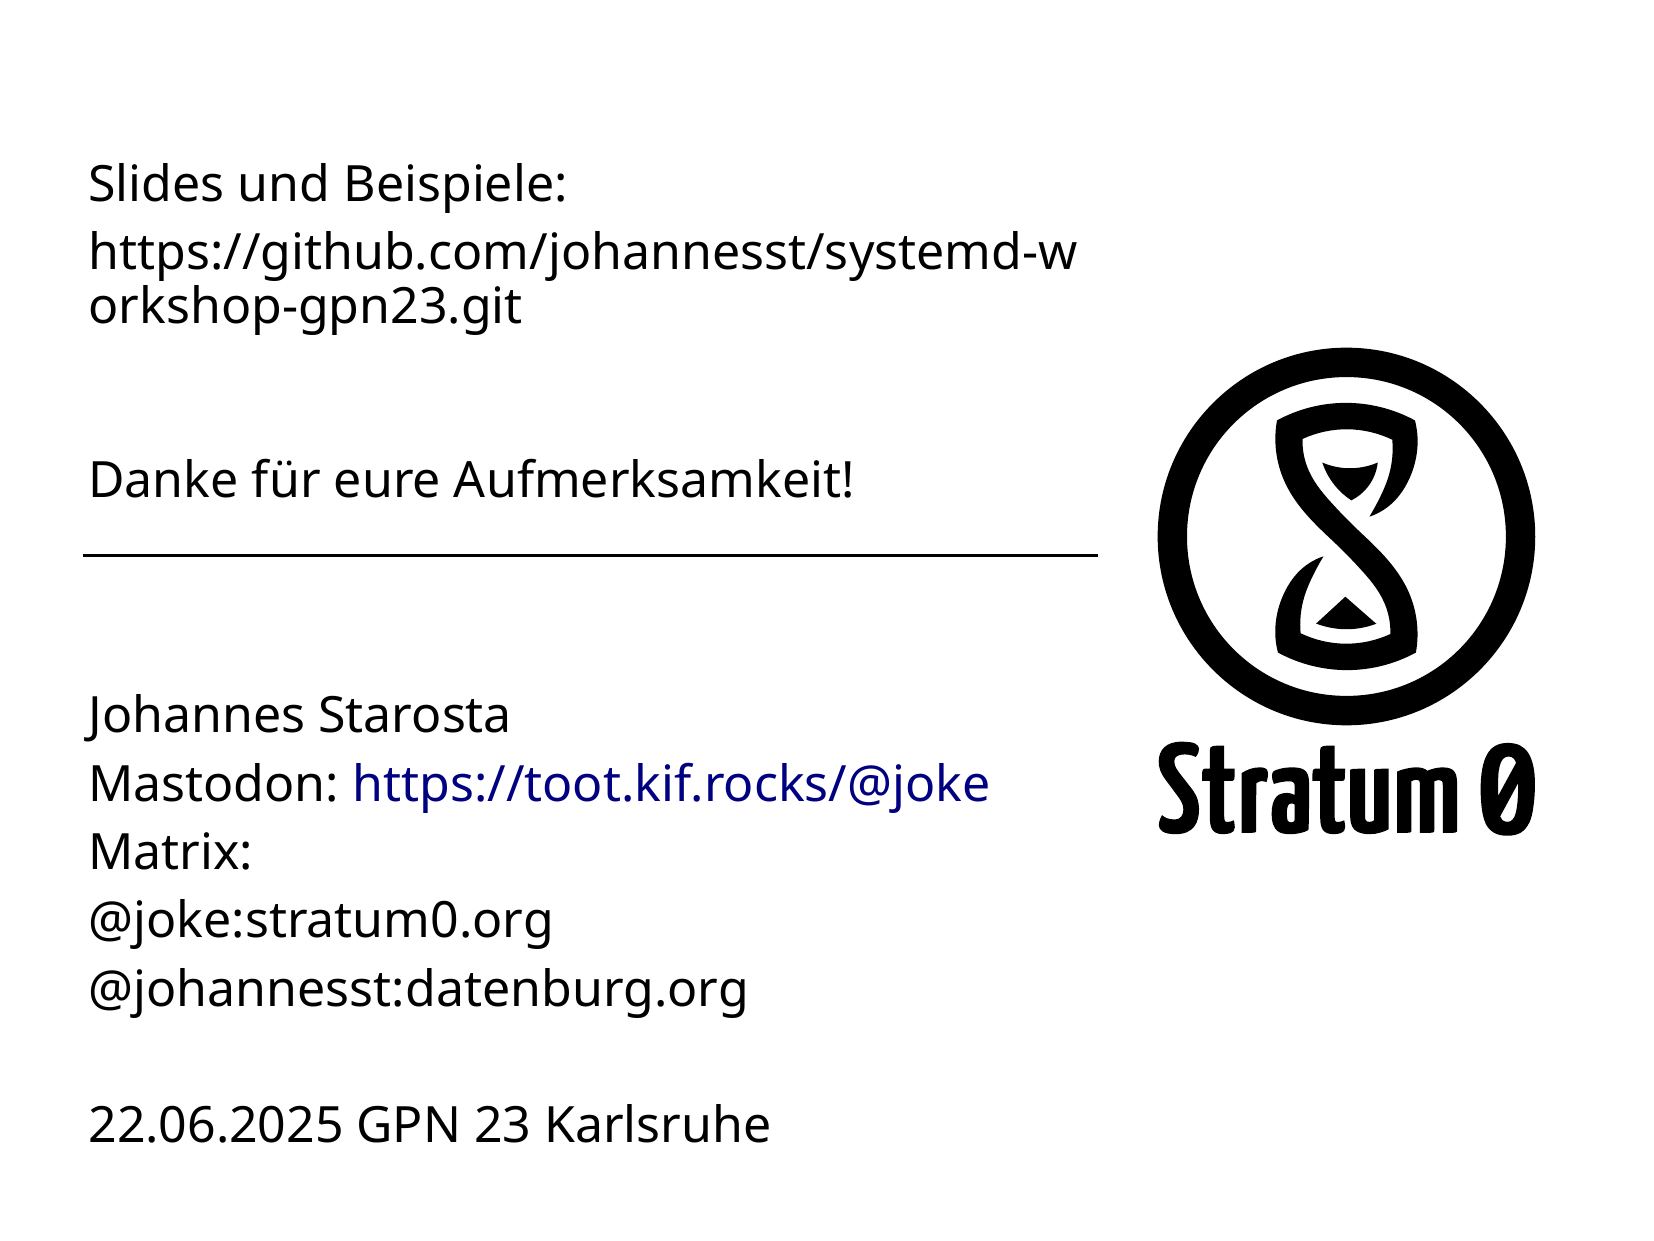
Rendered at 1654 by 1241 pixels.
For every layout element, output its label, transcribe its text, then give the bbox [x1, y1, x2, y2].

title Slides und Beispiele: https://github.com/johannesst/systemd-workshop-gpn23.git Johannes Starosta Mastodon: https://toot.kif.rocks/@joke Matrix: @joke:stratum0.org @johannesst:datenburg.org 22.06.2025 GPN 23 Karlsruhe [88, 94, 1099, 1158]
picture [1099, 318, 1619, 863]
